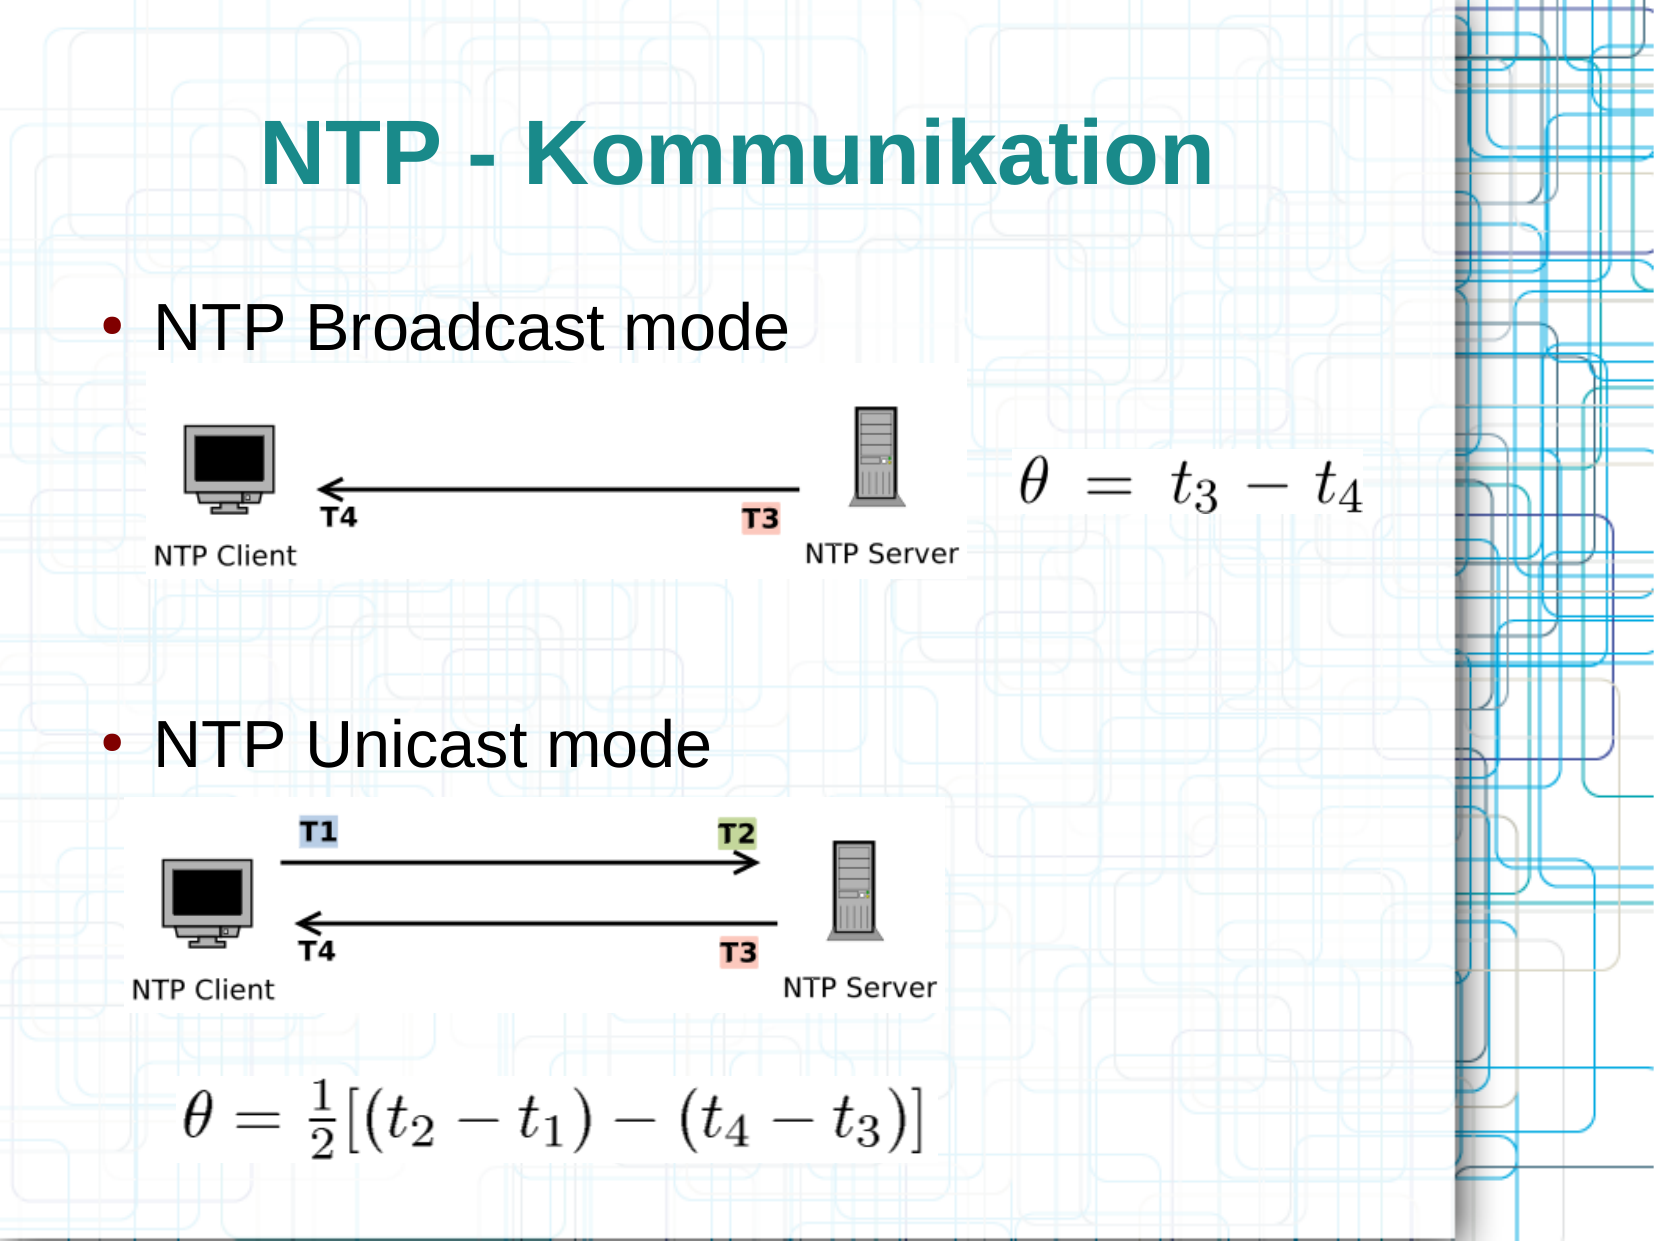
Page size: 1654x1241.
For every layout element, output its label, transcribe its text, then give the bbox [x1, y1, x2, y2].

title NTP - Kommunikation [59, 56, 1418, 250]
picture [0, 0, 1654, 1241]
list NTP Broadcast mode NTP Unicast mode [82, 290, 1418, 1094]
